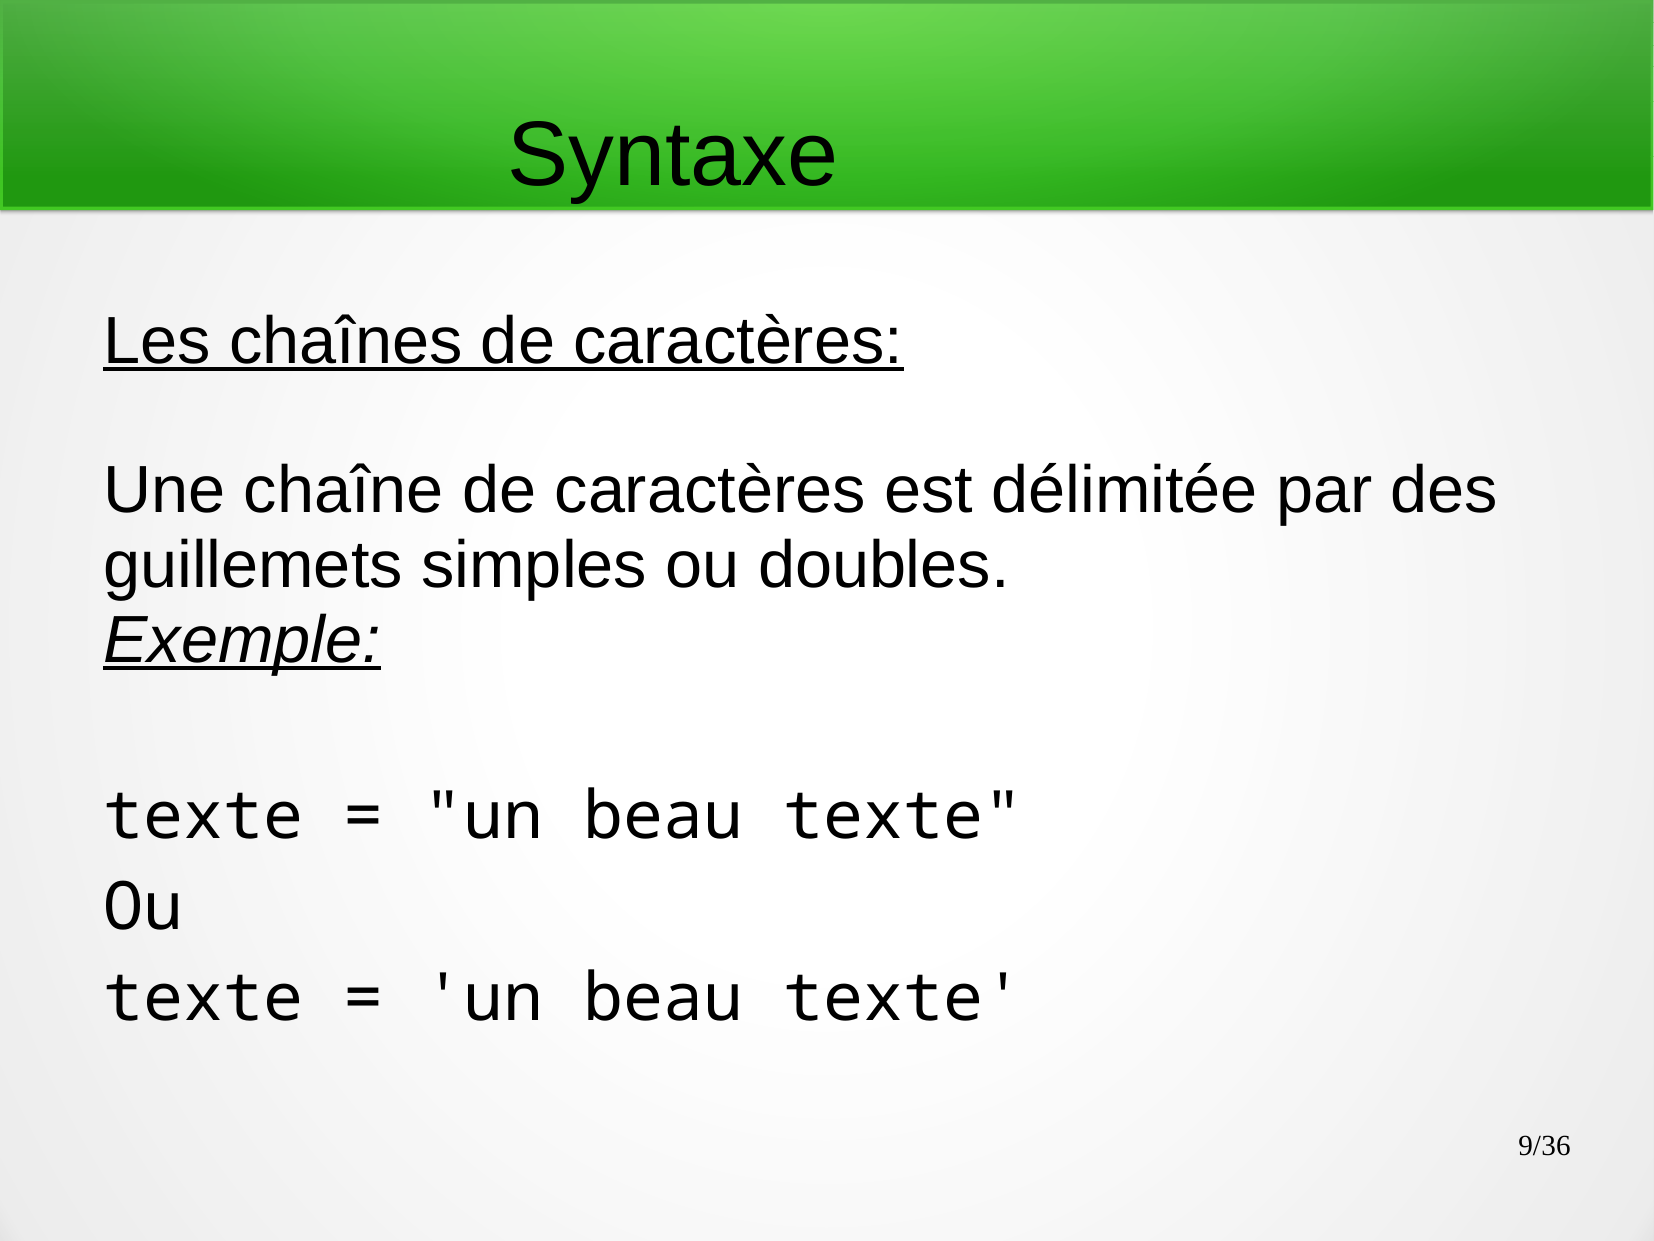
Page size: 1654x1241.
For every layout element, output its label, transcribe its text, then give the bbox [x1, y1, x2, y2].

text_box Les chaînes de caractères: Une chaîne de caractères est délimitée par des guillemets simples ou doubles. Exemple: texte = "un beau texte" Ou texte = 'un beau texte' [88, 295, 1565, 996]
title Syntaxe [82, 94, 1264, 213]
